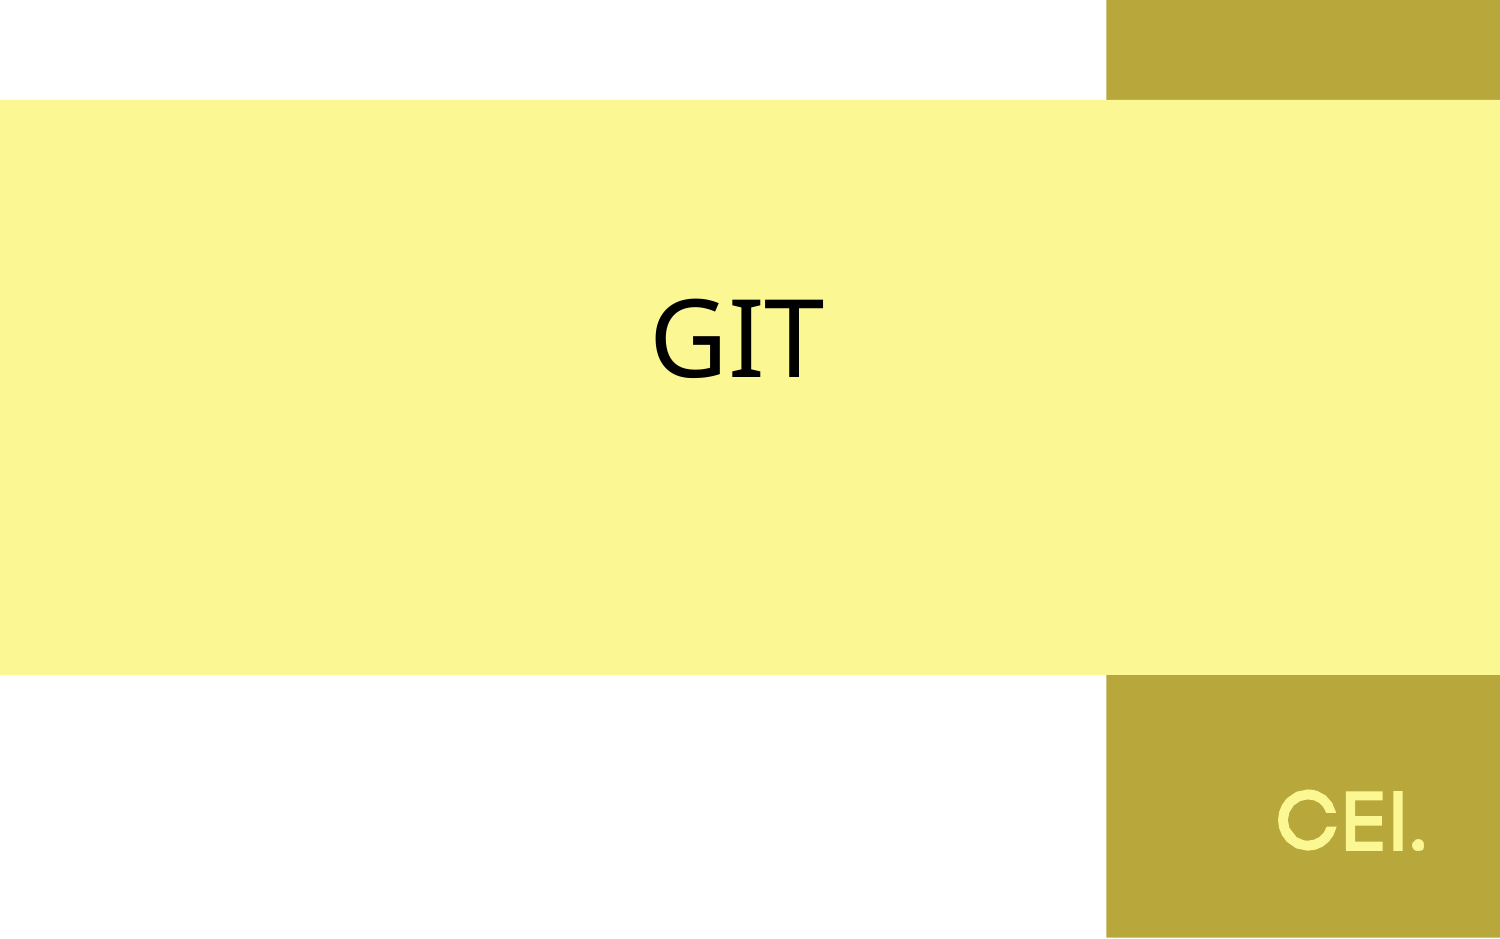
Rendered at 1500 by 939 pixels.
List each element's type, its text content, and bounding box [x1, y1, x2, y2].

text_box [0, 0, 1500, 938]
text_box GIT [647, 267, 853, 408]
picture [1412, 839, 1424, 851]
